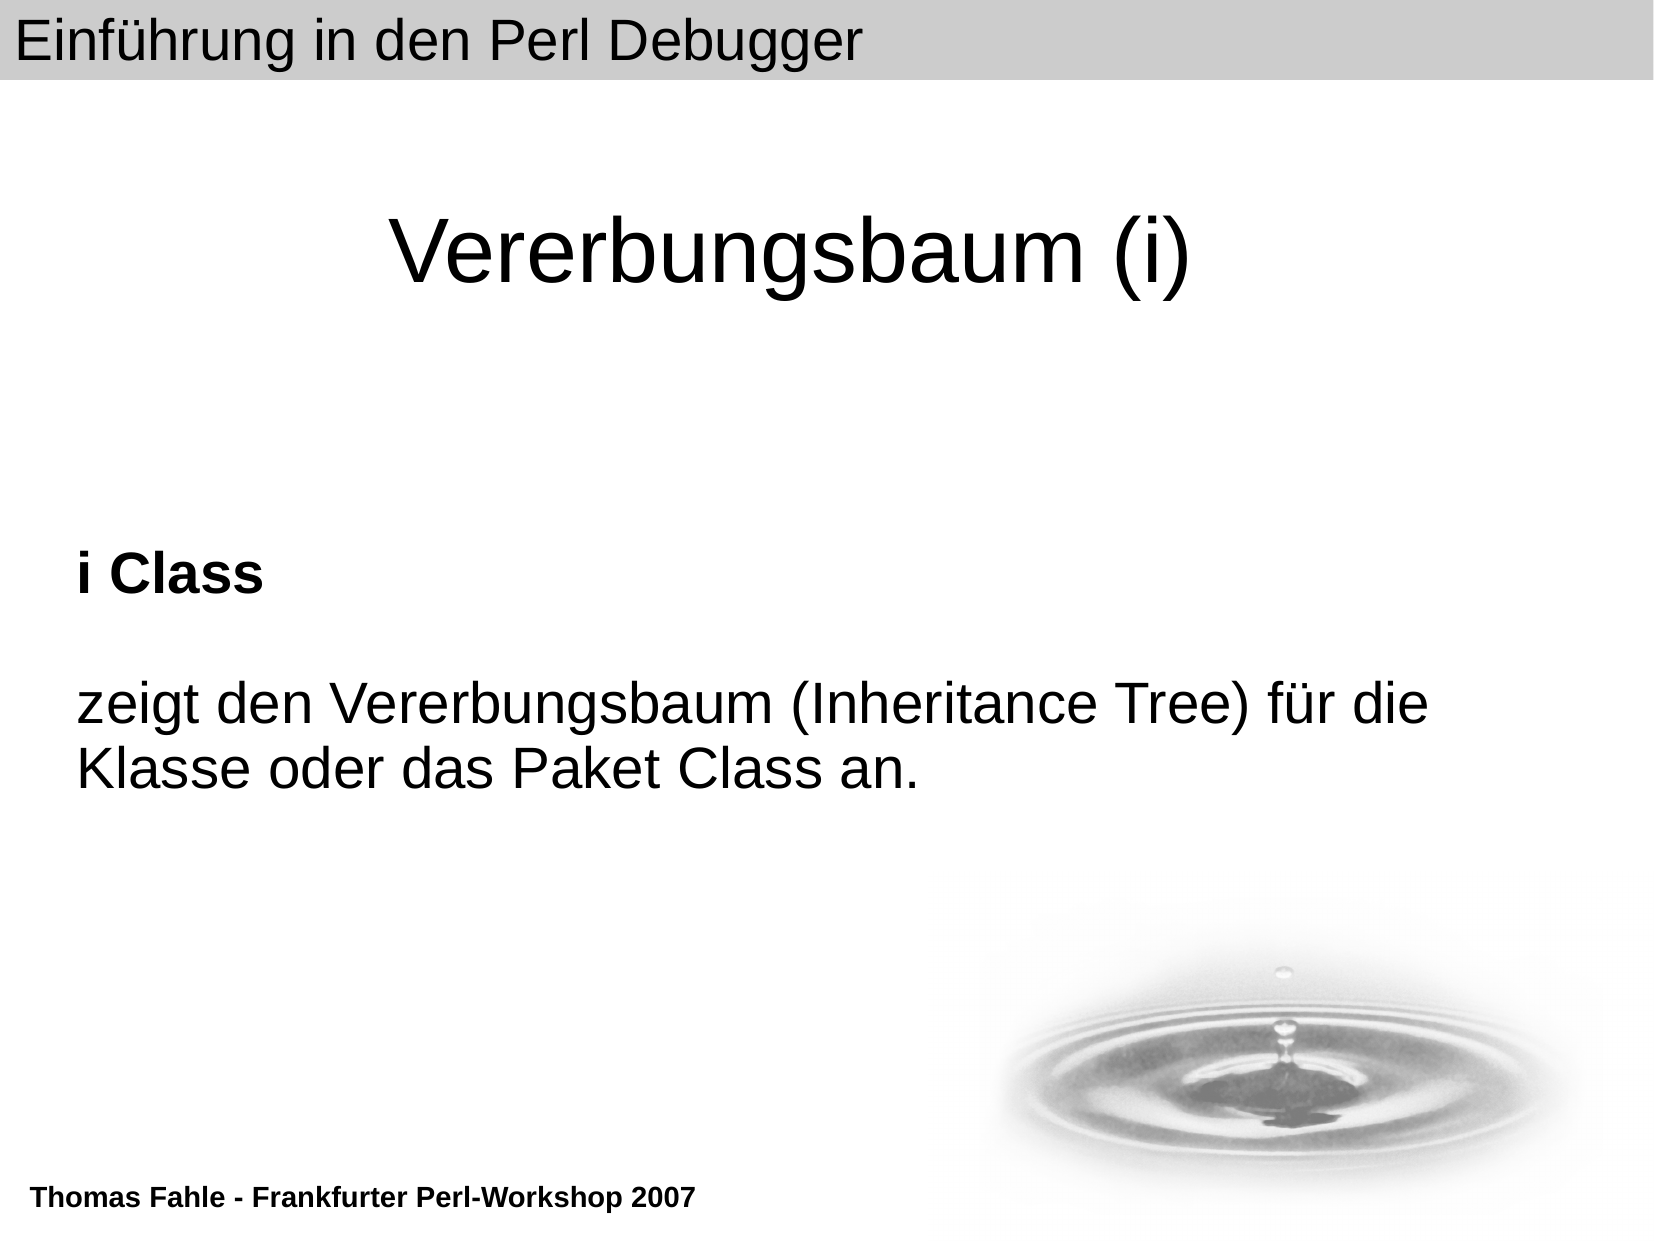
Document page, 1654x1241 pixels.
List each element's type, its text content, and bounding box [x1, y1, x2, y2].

picture [0, 80, 1654, 1241]
title Vererbungsbaum (i) [47, 147, 1536, 355]
subtitle i Class zeigt den Vererbungsbaum (Inheritance Tree) für die Klasse oder das Paket Class an. [76, 367, 1565, 975]
